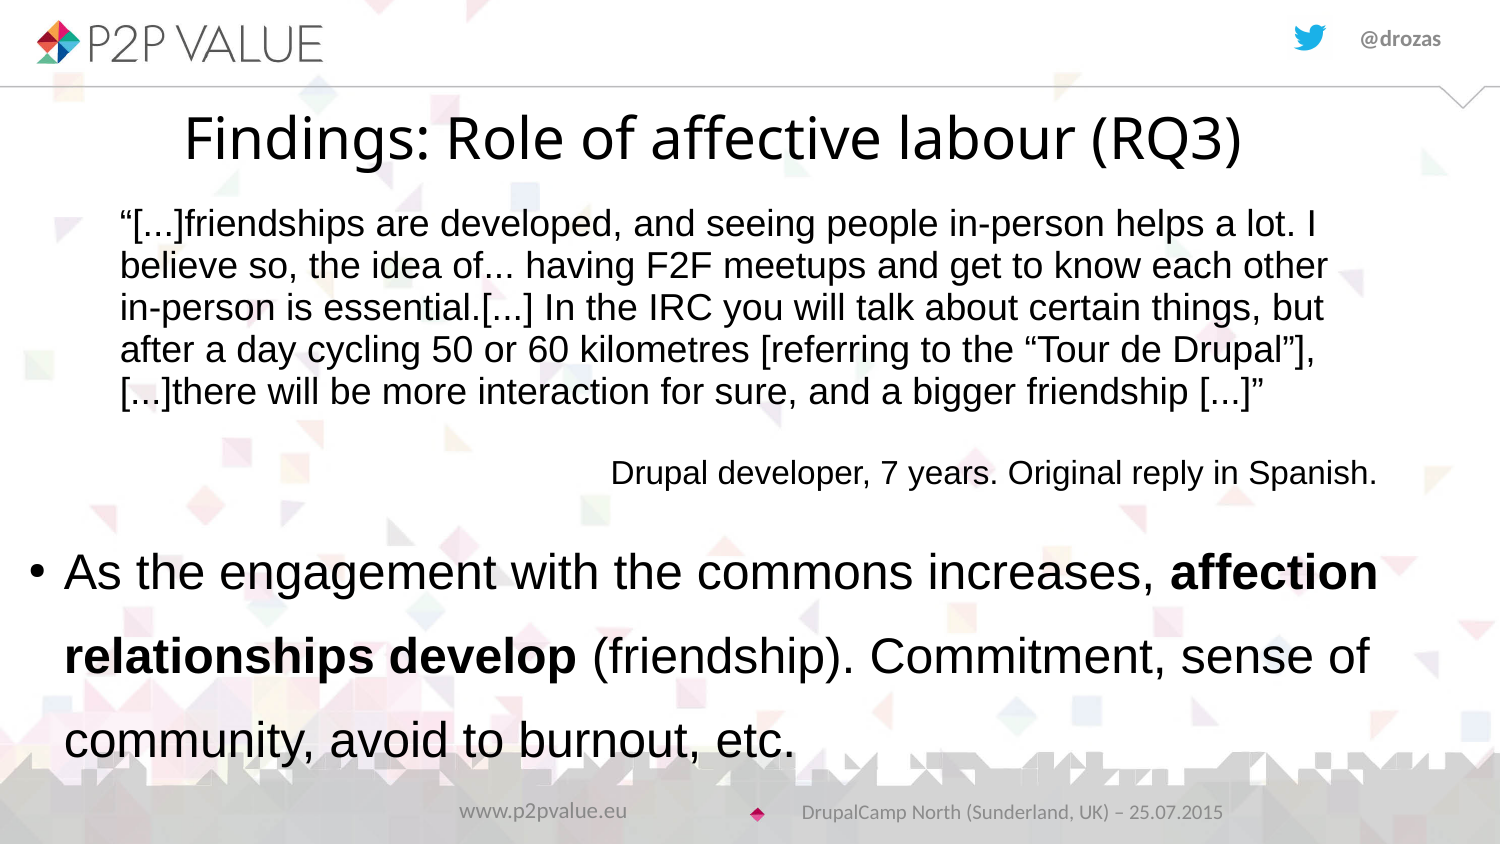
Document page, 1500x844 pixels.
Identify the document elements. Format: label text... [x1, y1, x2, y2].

text_box @drozas [1333, 15, 1455, 60]
text_box www.p2pvalue.eu [453, 789, 672, 829]
text_box As the engagement with the commons increases, affection relationships develop (friendship). Commitment, sense of community, avoid to burnout, etc. [15, 510, 1496, 844]
title Findings: Role of affective labour (RQ3) [60, 92, 1366, 181]
text_box DrupalCamp North (Sunderland, UK) – 25.07.2015 [788, 788, 1481, 834]
picture [0, 0, 1500, 844]
text_box “[...]friendships are developed, and seeing people in-person helps a lot. I believe so, the idea of... having F2F meetups and get to know each other in-person is essential.[...] In the IRC you will talk about certain things, but after a day cycling 50 or 60 kilometres [referring to the “Tour de Drupal”],[...]there will be more interaction for sure, and a bigger friendship [...]” Drupal developer, 7 years. Original reply in Spanish. [105, 195, 1394, 510]
